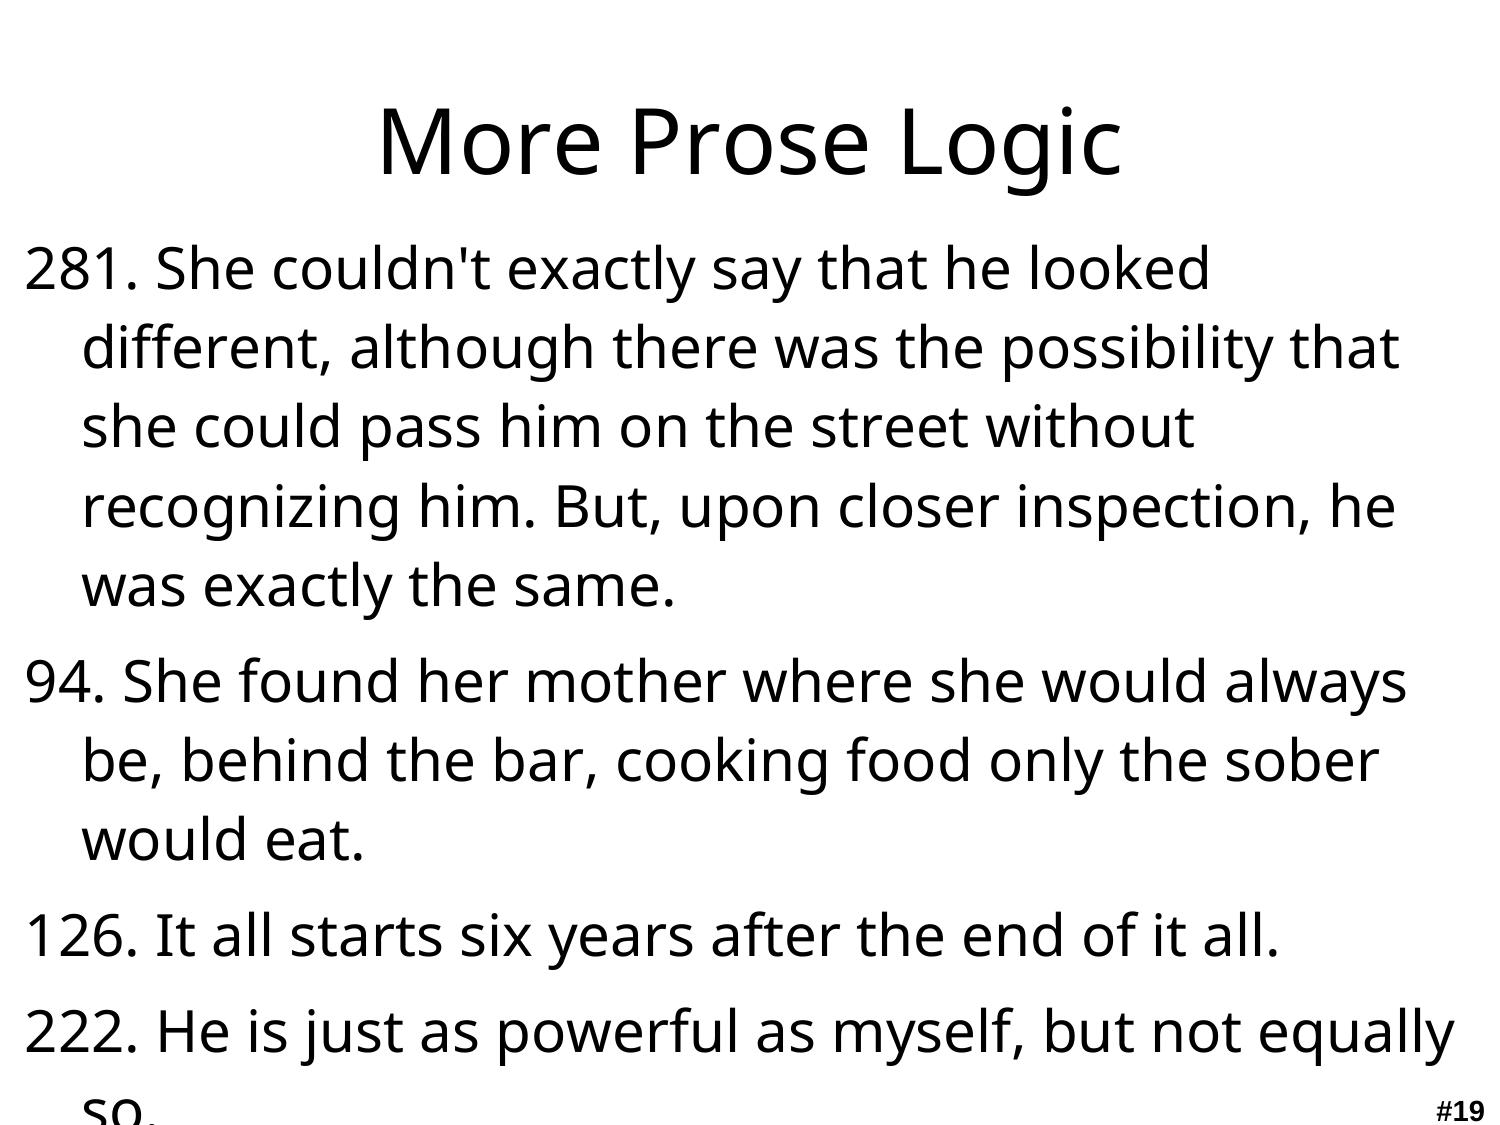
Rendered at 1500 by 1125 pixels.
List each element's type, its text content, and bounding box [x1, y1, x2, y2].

title More Prose Logic [24, 45, 1476, 227]
list 281. She couldn't exactly say that he looked different, although there was the possibility that she could pass him on the street without recognizing him. But, upon closer inspection, he was exactly the same. 94. She found her mother where she would always be, behind the bar, cooking food only the sober would eat. 126. It all starts six years after the end of it all. 222. He is just as powerful as myself, but not equally so. 378. "Are you alright?" His voice sounded scared but his voice looked calm. [24, 227, 1476, 1107]
